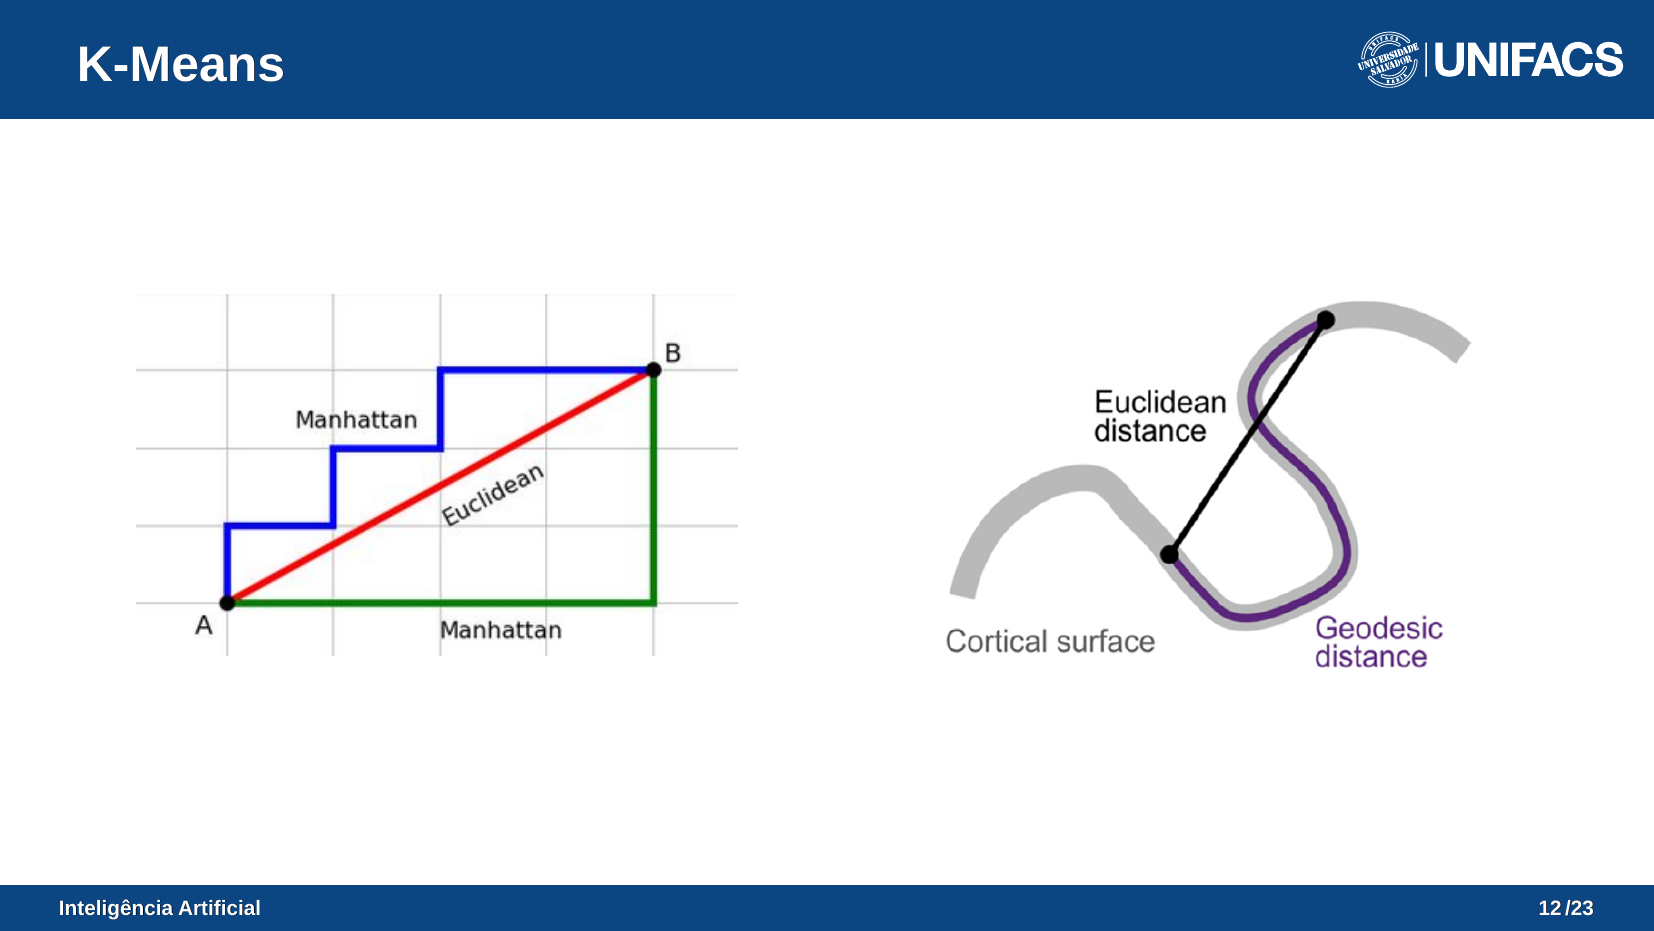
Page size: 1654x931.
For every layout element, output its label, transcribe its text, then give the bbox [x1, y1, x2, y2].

text_box K-Means [76, 7, 1241, 120]
picture [135, 294, 739, 656]
picture [940, 295, 1477, 673]
